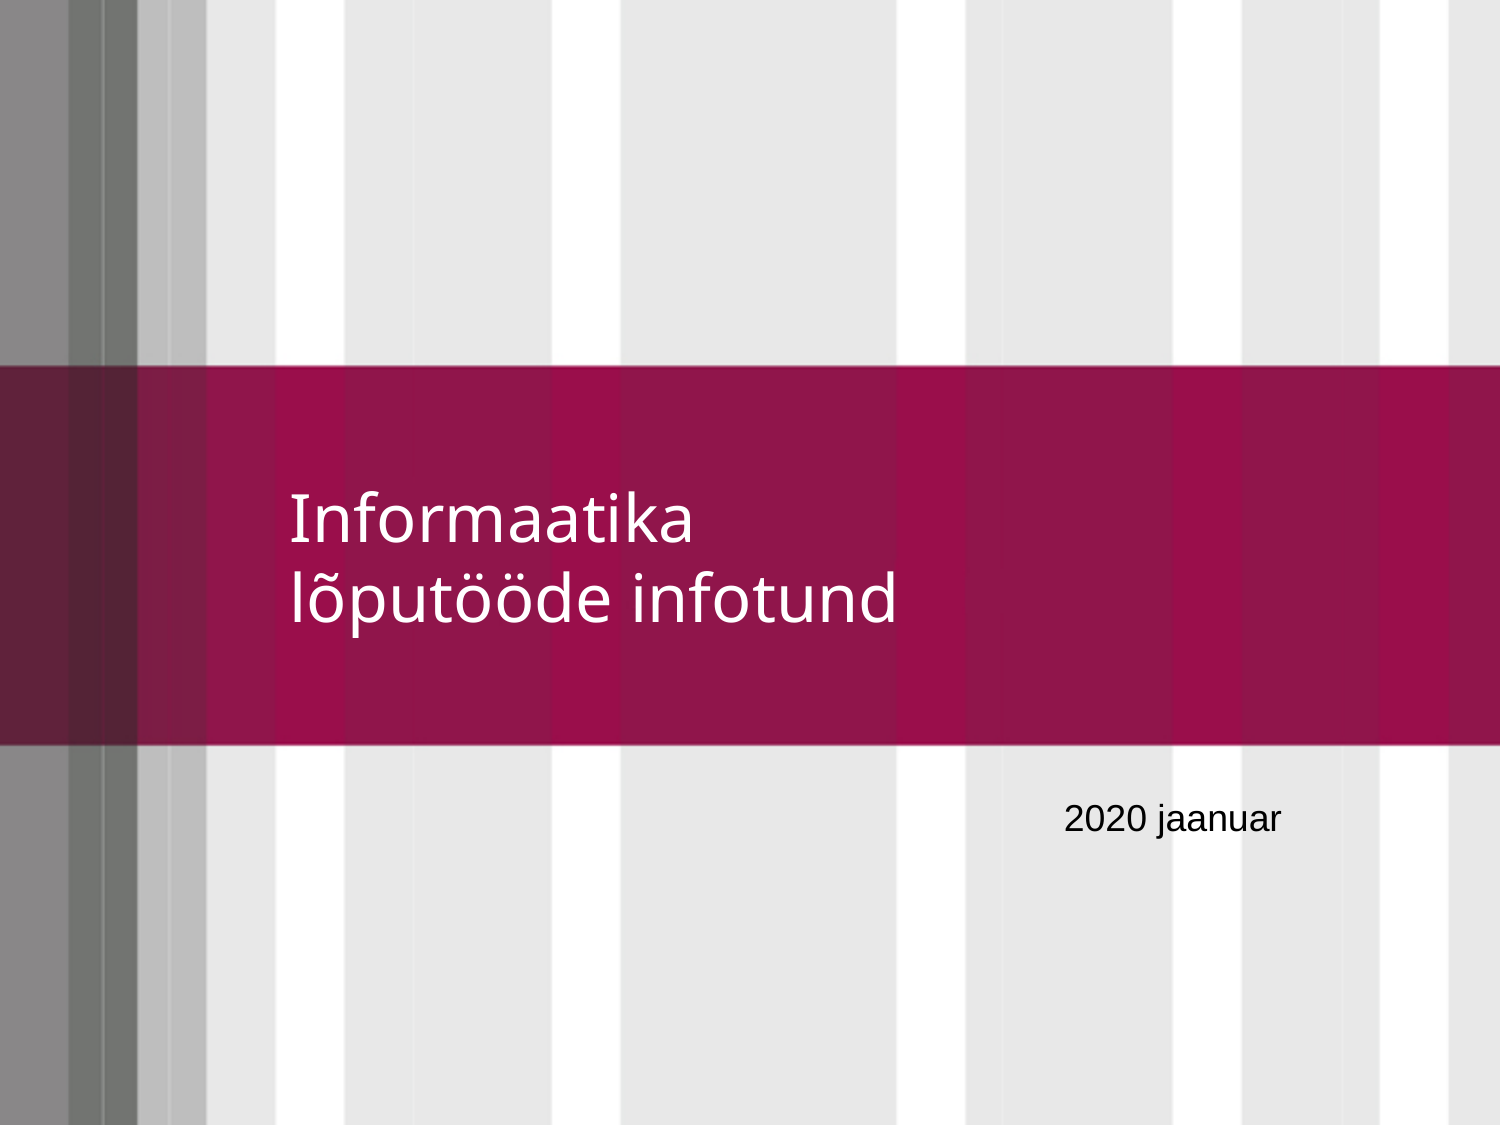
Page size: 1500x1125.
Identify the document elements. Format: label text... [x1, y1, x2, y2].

text_box 2020 jaanuar [809, 786, 1297, 892]
picture [0, 0, 1500, 1125]
text_box Informaatika lõputööde infotund [274, 435, 1297, 677]
